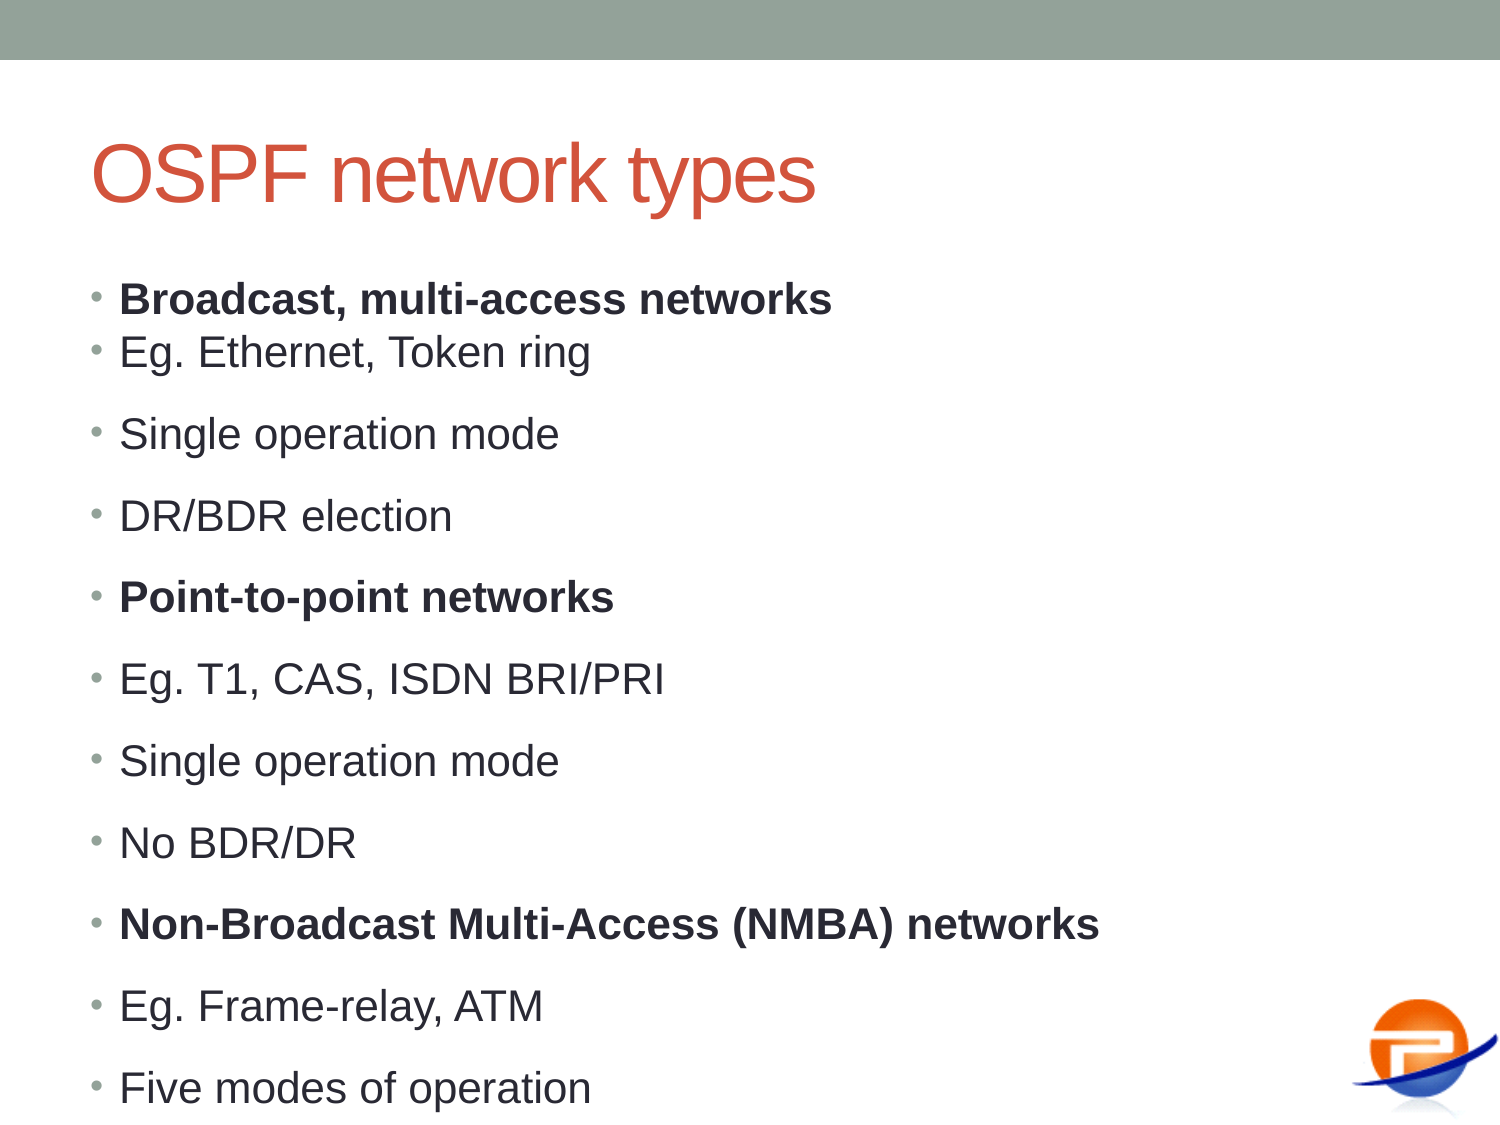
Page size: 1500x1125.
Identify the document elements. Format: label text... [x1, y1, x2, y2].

picture [1351, 998, 1500, 1125]
list Broadcast, multi-access networks Eg. Ethernet, Token ring Single operation mode DR/BDR election Point-to-point networks Eg. T1, CAS, ISDN BRI/PRI Single operation mode No BDR/DR Non-Broadcast Multi-Access (NMBA) networks Eg. Frame-relay, ATM Five modes of operation [75, 262, 1426, 1125]
title OSPF network types [75, 87, 1426, 251]
